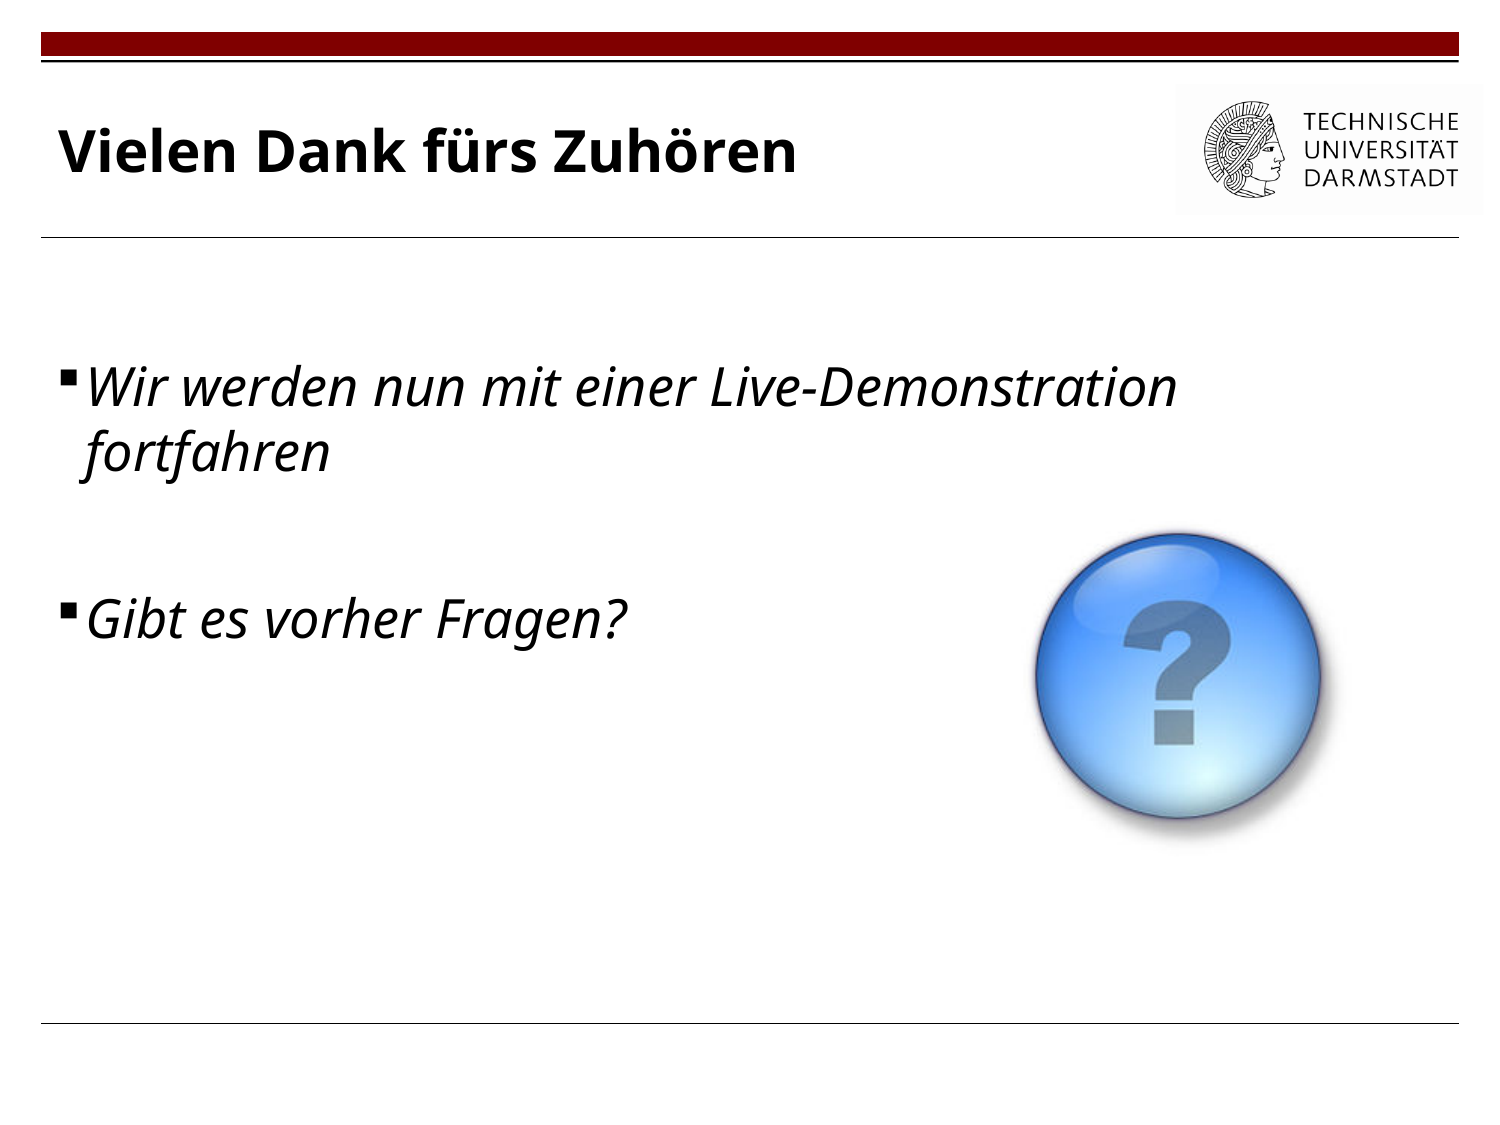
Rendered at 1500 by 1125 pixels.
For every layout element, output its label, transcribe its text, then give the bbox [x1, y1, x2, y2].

picture [998, 496, 1359, 857]
list Wir werden nun mit einer Live-Demonstration fortfahren Gibt es vorher Fragen? [41, 261, 1329, 1000]
picture [1187, 84, 1484, 215]
title Vielen Dank fürs Zuhören [58, 80, 1187, 218]
